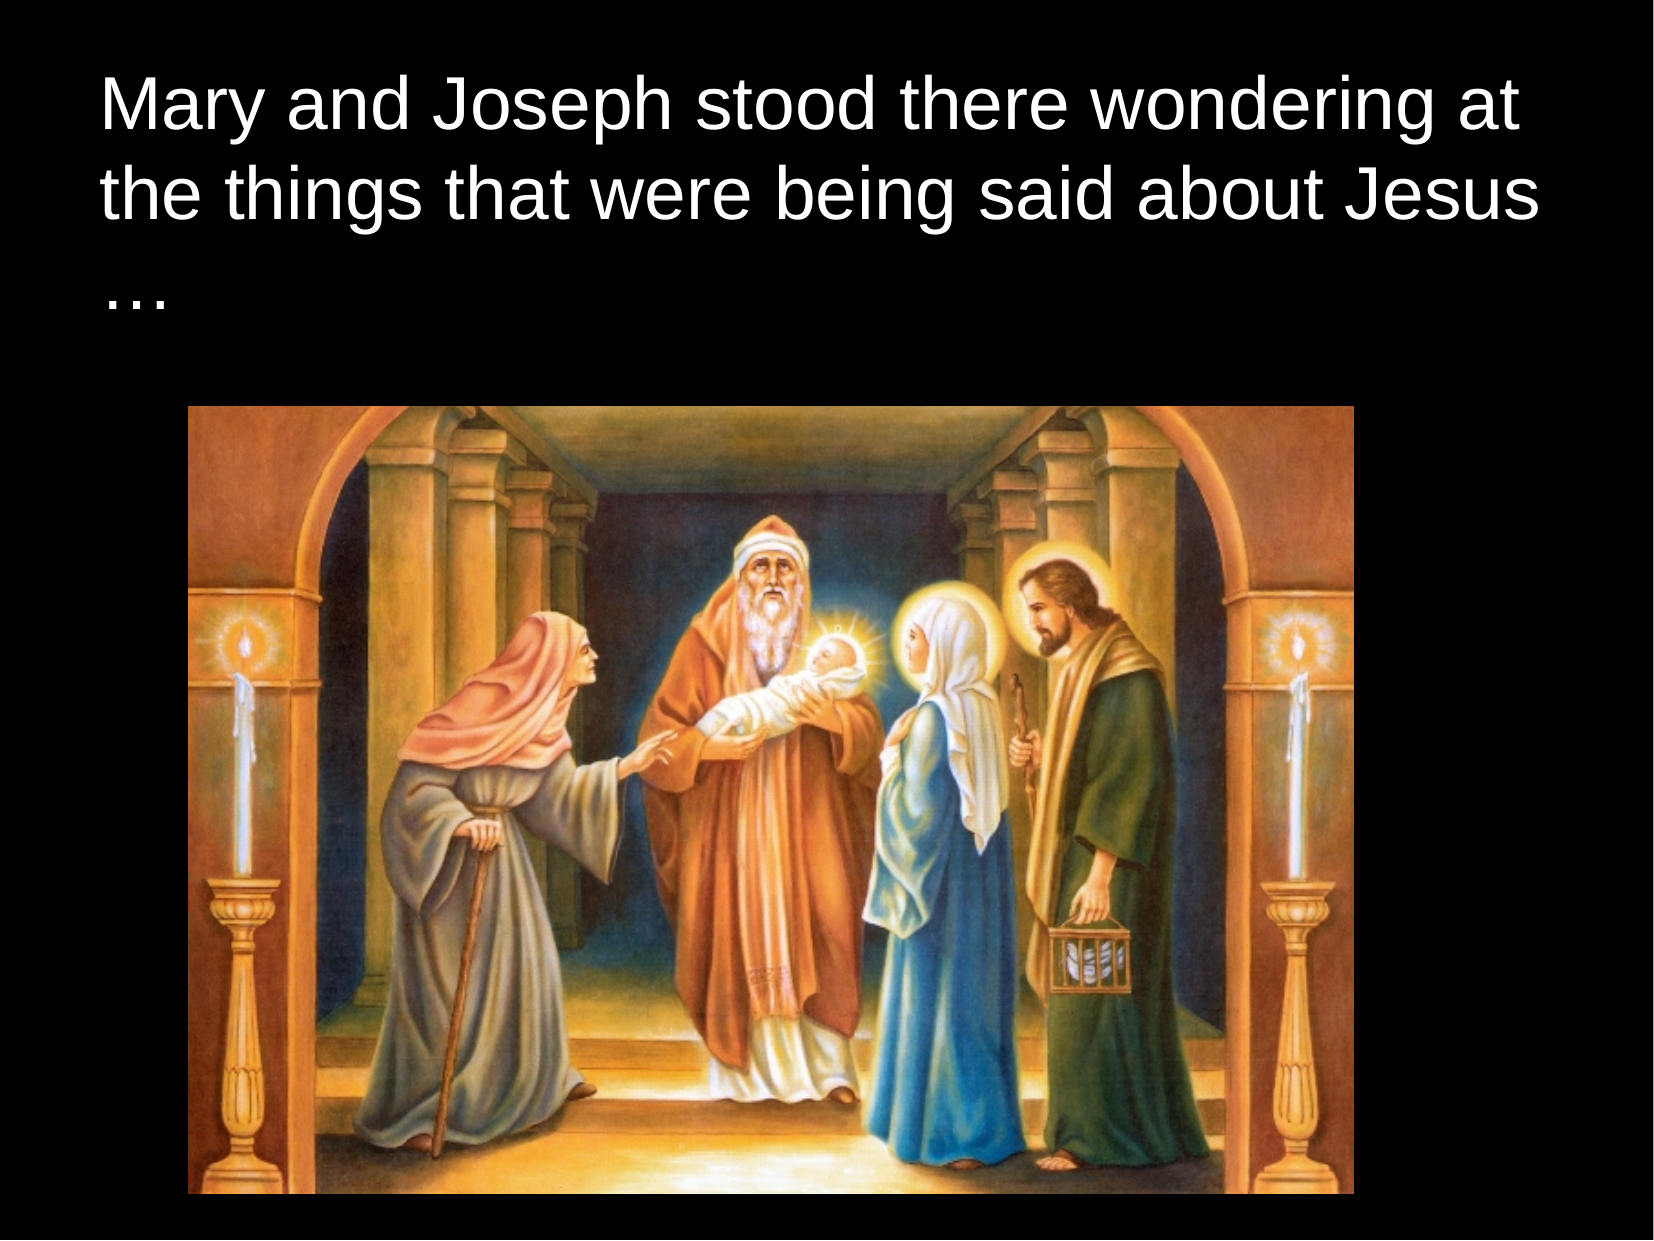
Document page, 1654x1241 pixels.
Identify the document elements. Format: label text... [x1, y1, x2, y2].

text_box Mary and Joseph stood there wondering at the things that were being said about Jesus … [84, 46, 1583, 333]
picture [188, 406, 1354, 1194]
